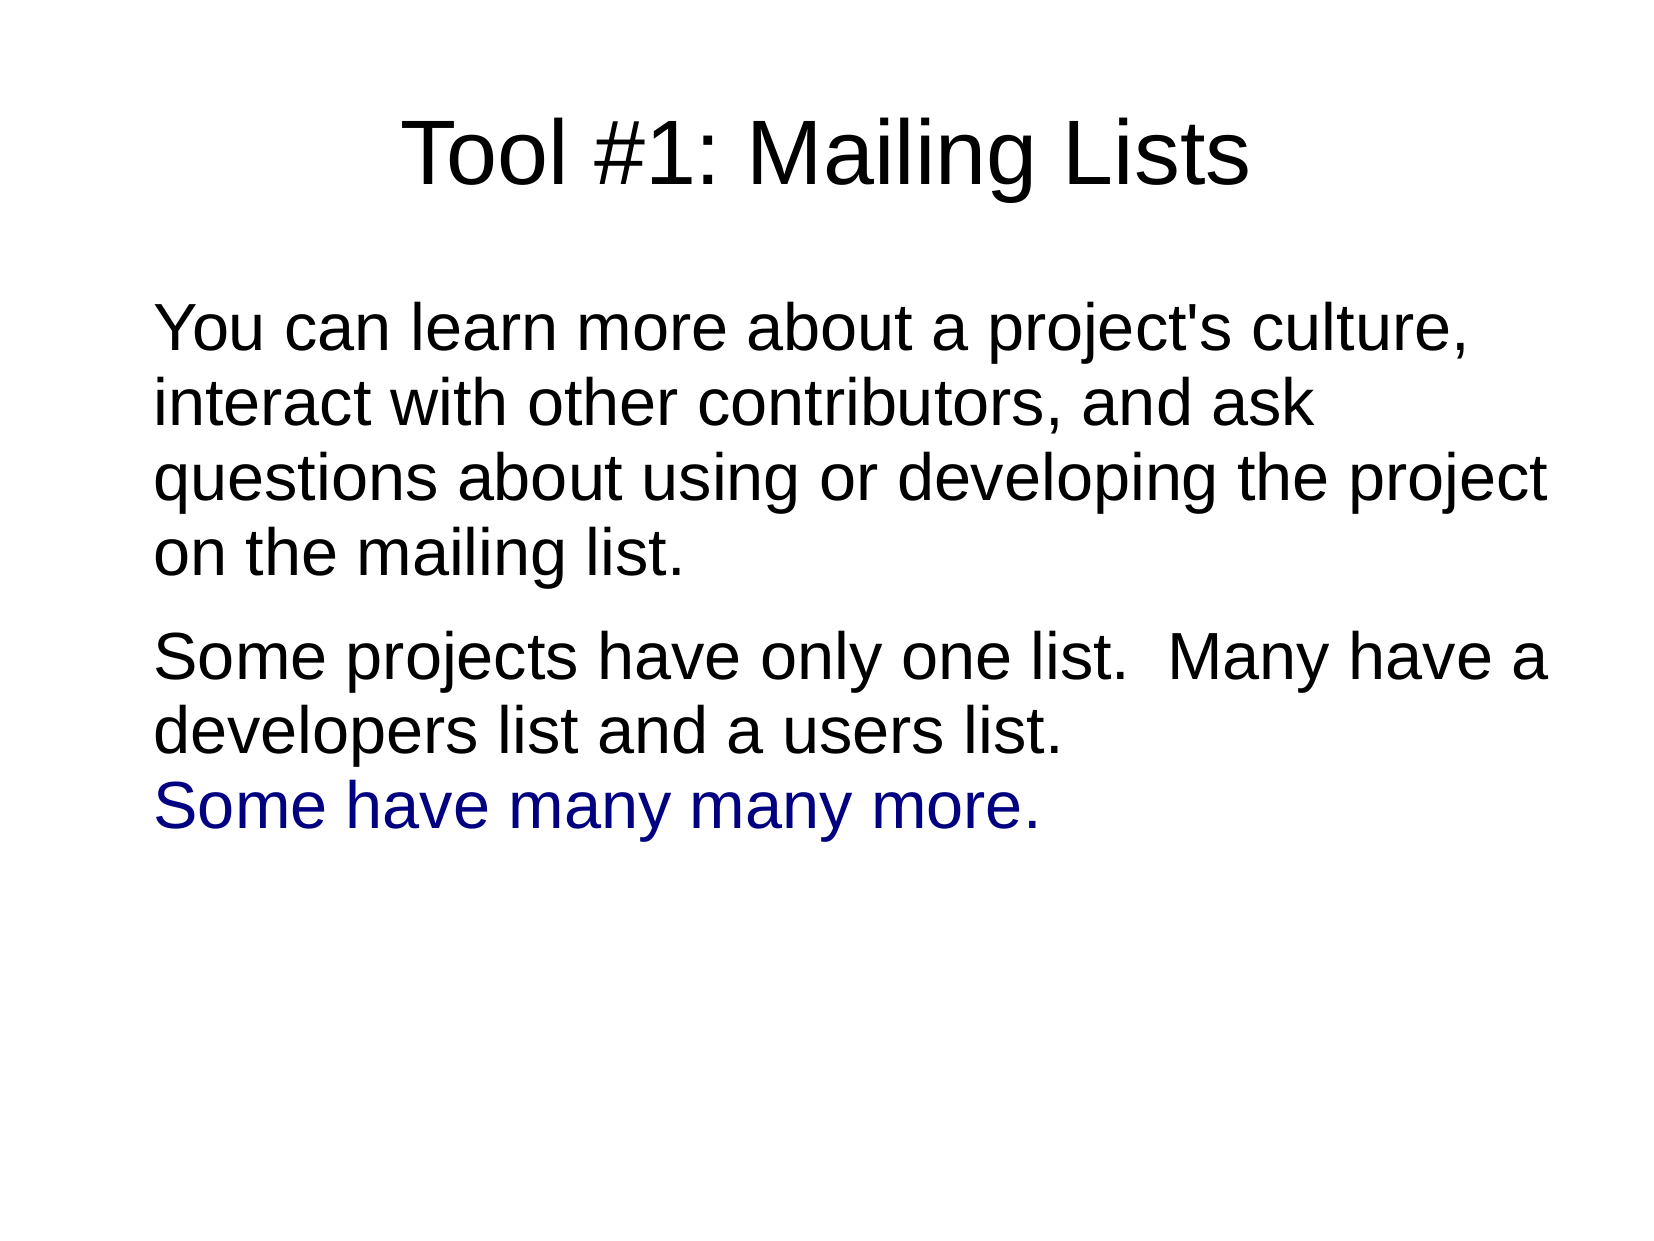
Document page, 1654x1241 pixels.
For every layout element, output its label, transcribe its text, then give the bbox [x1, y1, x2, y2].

title Tool #1: Mailing Lists [82, 49, 1571, 257]
list You can learn more about a project's culture, interact with other contributors, and ask questions about using or developing the project on the mailing list. Some projects have only one list. Many have a developers list and a users list. Some have many many more. [82, 290, 1571, 1010]
